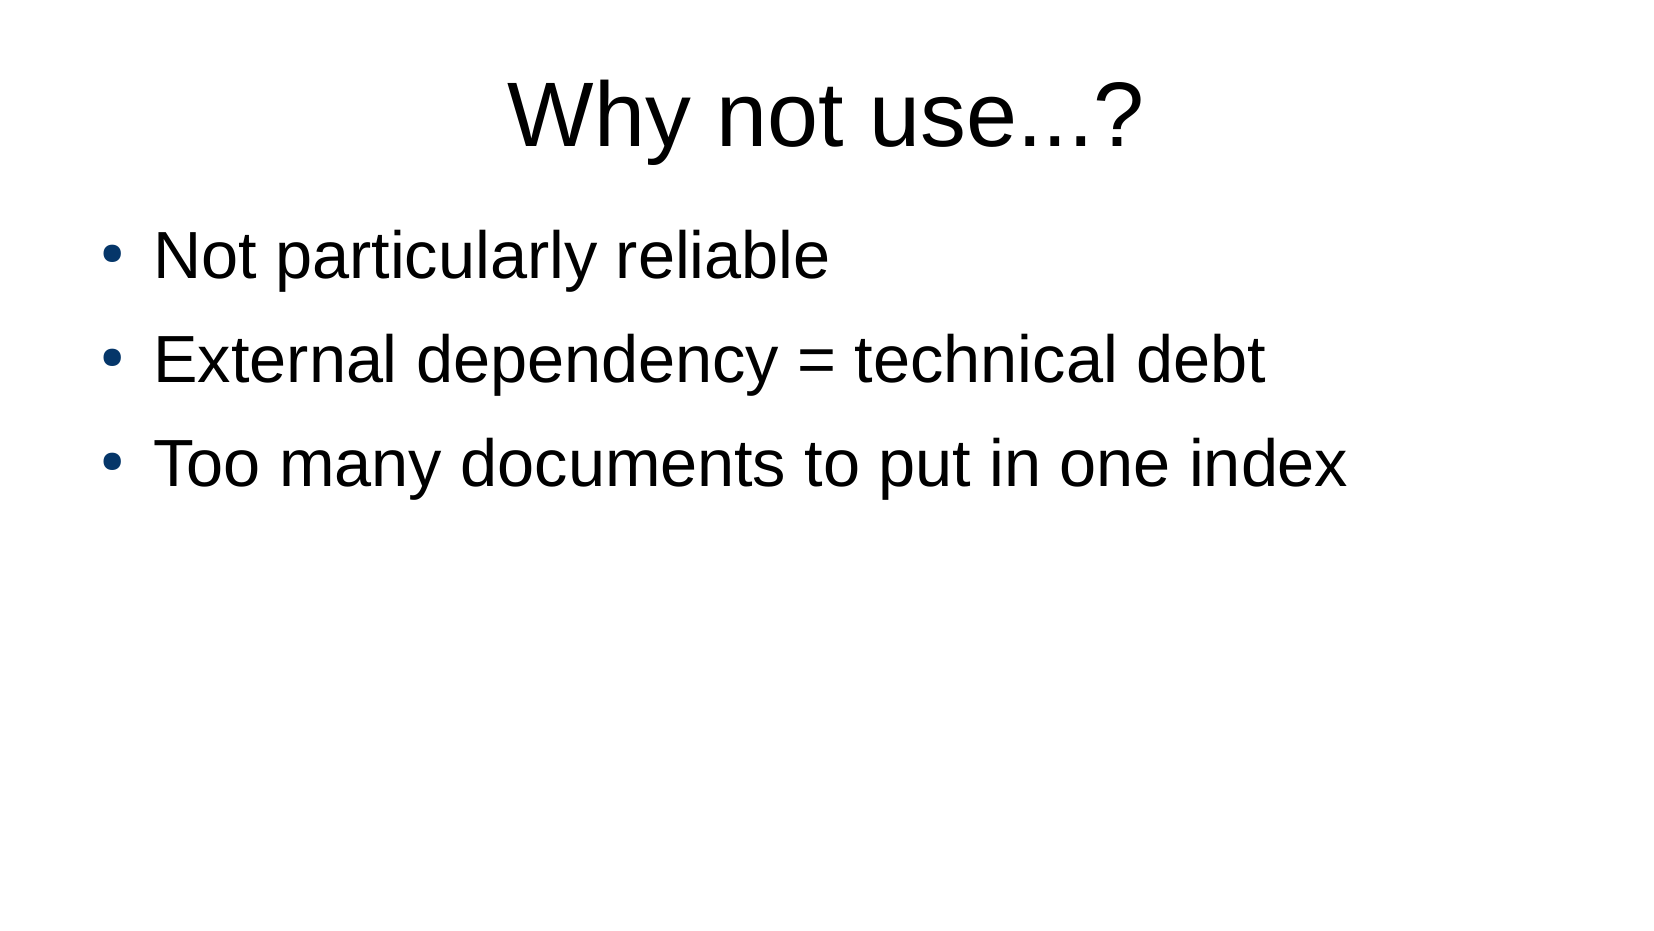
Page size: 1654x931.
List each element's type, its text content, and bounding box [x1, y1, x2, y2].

list Not particularly reliable External dependency = technical debt Too many documents to put in one index [82, 217, 1571, 758]
title Why not use...? [82, 37, 1571, 193]
